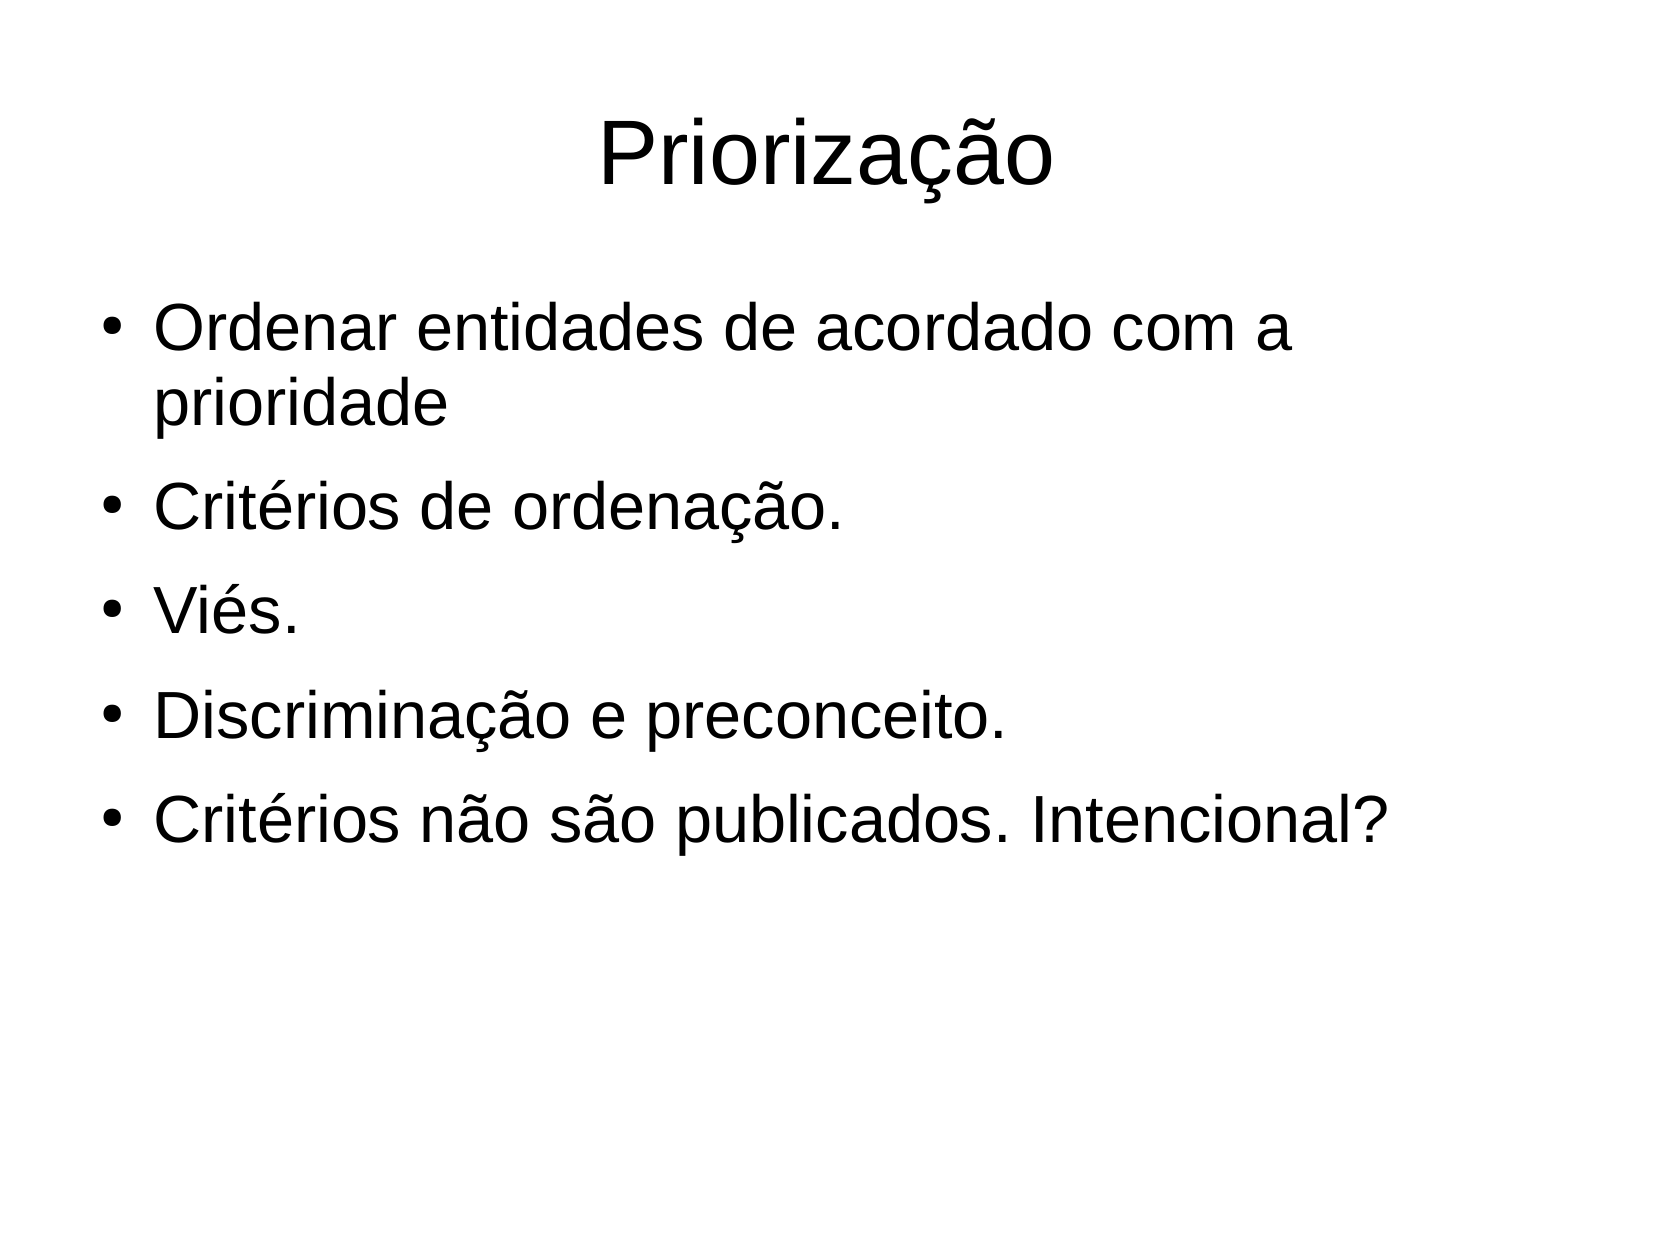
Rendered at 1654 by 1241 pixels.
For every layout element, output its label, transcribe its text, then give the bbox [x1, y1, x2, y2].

list Ordenar entidades de acordado com a prioridade Critérios de ordenação. Viés. Discriminação e preconceito. Critérios não são publicados. Intencional? [82, 290, 1571, 1010]
title Priorização [82, 49, 1571, 257]
